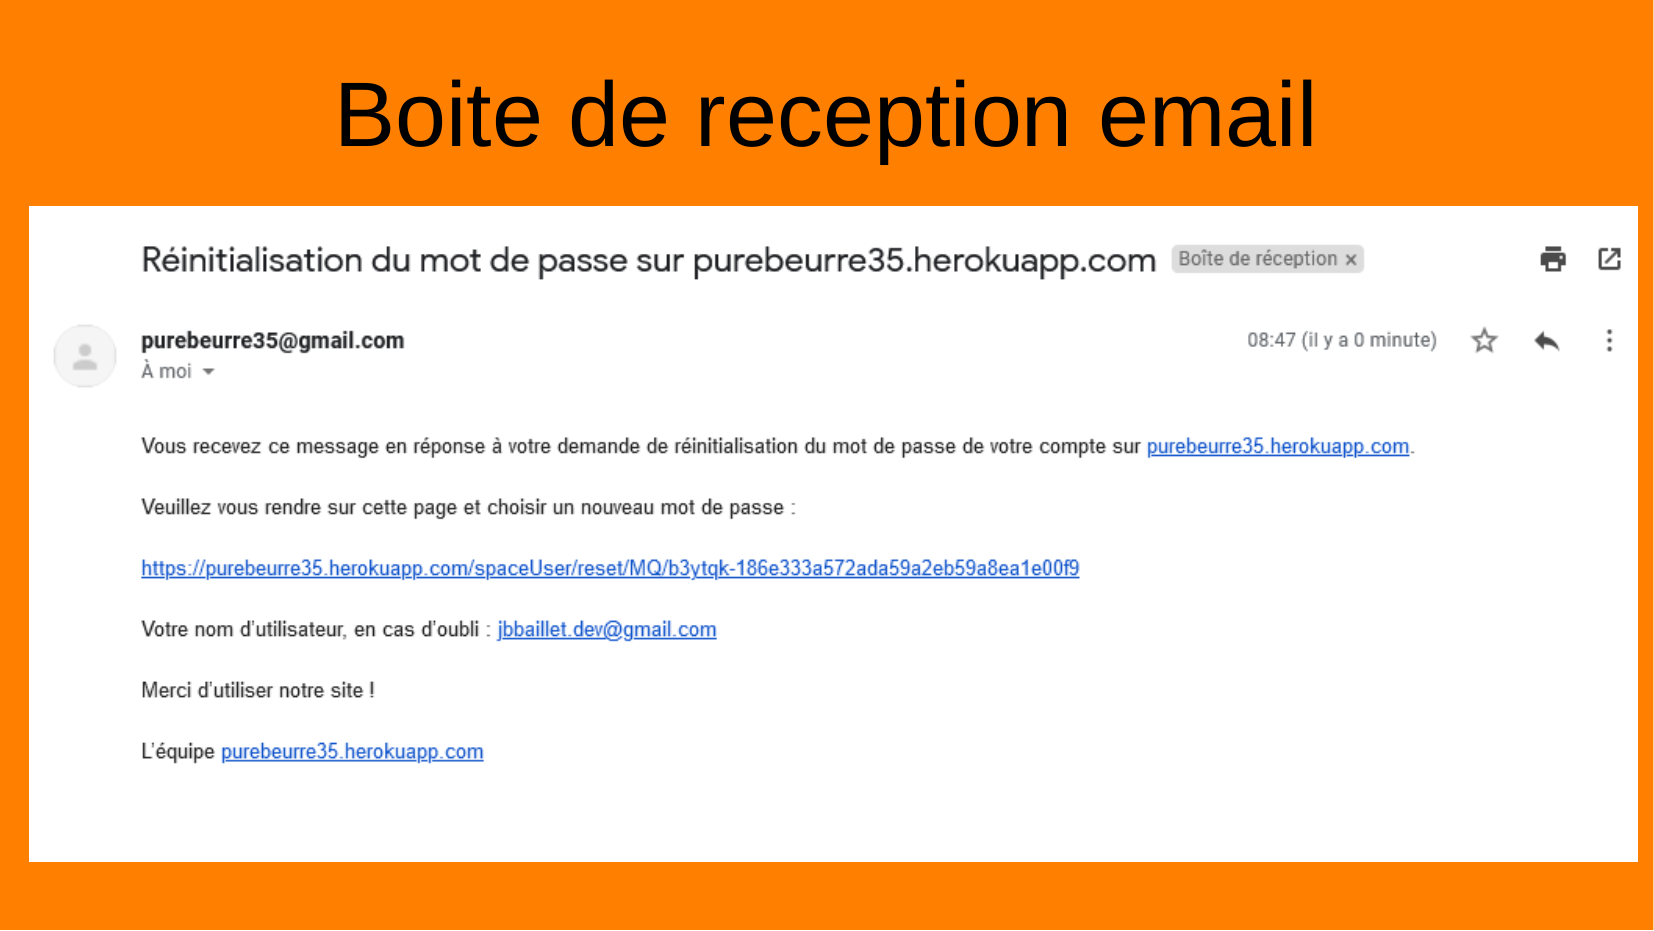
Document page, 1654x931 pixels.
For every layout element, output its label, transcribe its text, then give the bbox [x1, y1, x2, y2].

title Boite de reception email [82, 37, 1571, 193]
picture [29, 206, 1638, 862]
